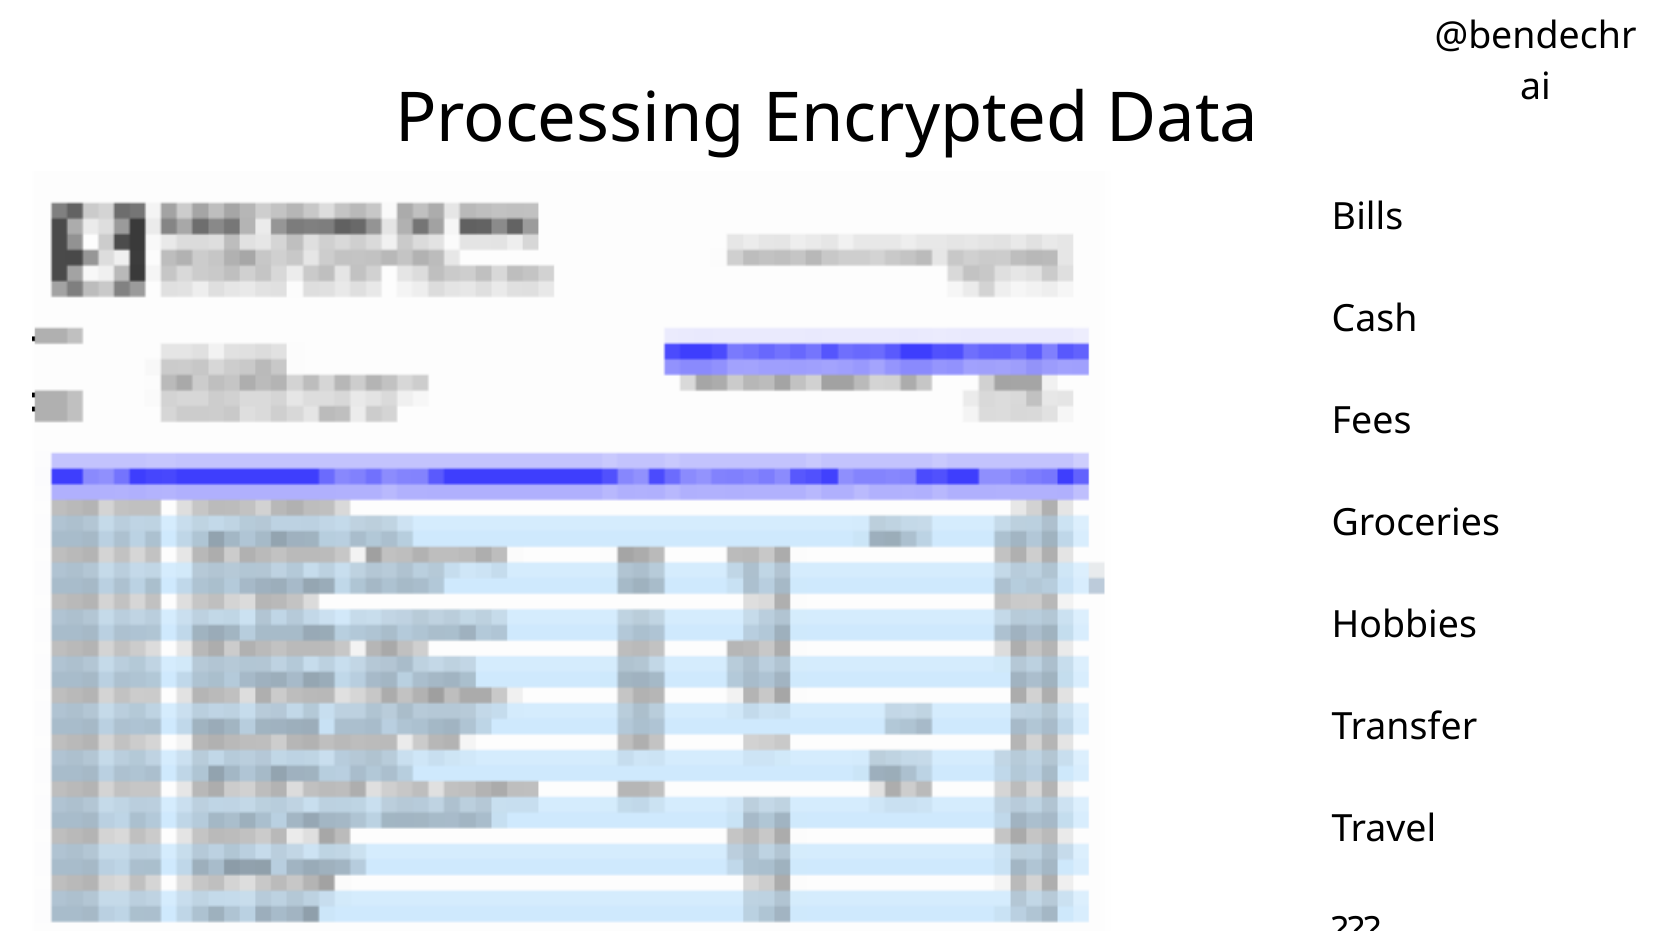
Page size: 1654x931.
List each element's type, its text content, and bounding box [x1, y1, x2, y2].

text_box Bills Cash Fees Groceries Hobbies Transfer Travel ??? [1311, 176, 1630, 848]
picture [32, 171, 1111, 931]
title Processing Encrypted Data [82, 37, 1571, 193]
